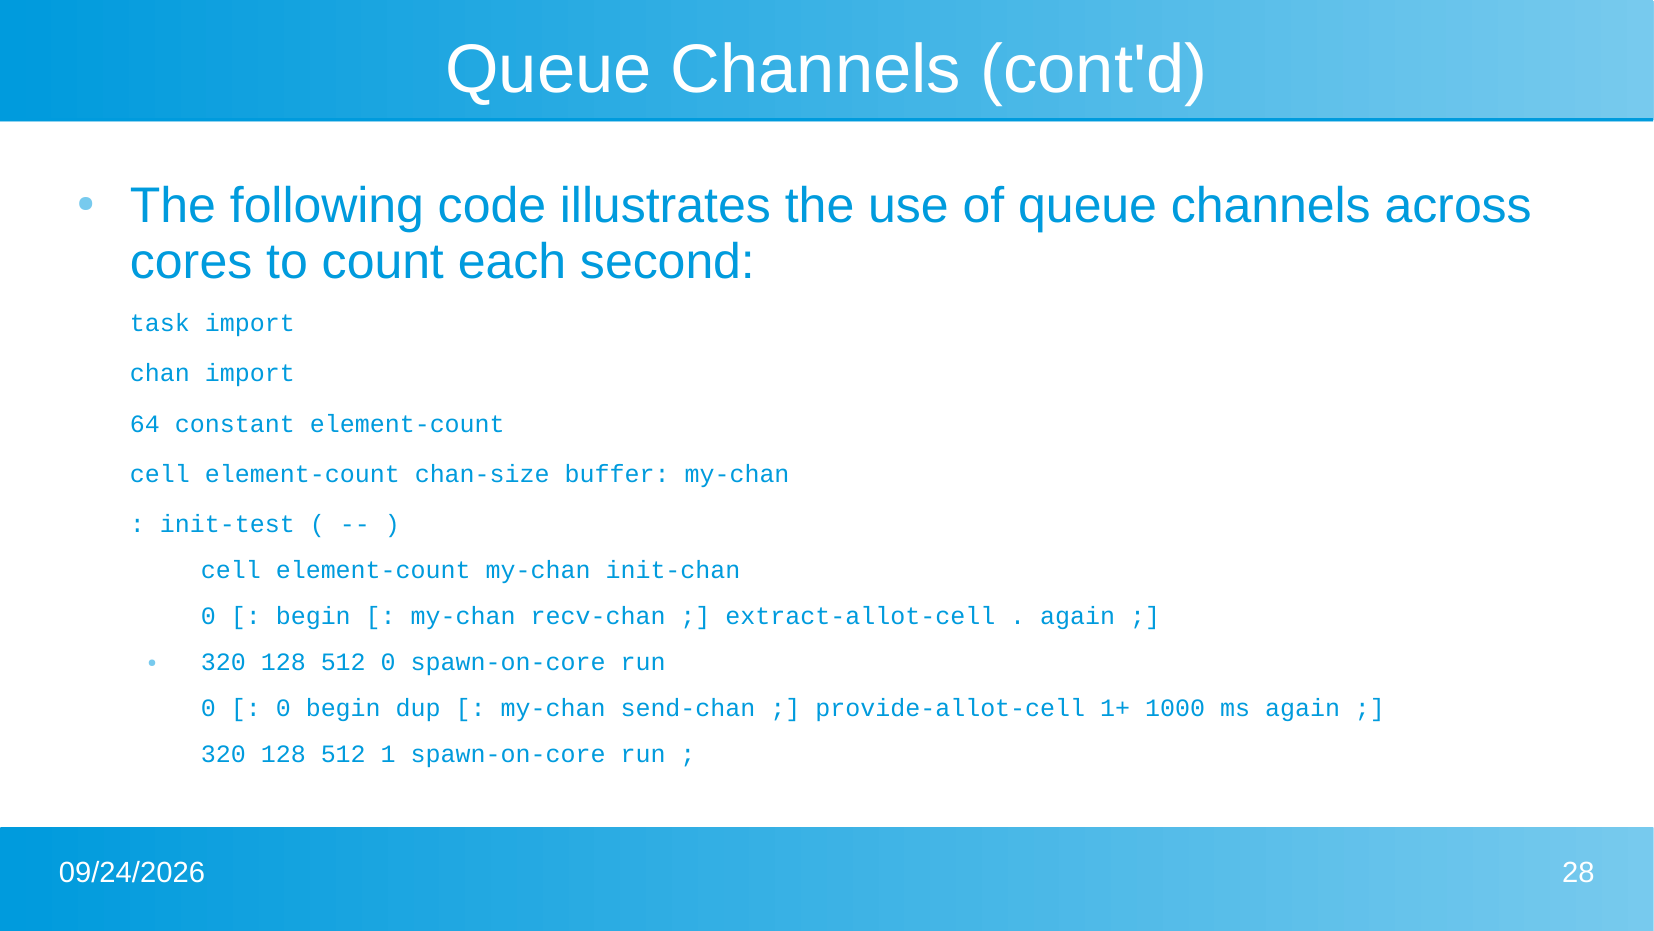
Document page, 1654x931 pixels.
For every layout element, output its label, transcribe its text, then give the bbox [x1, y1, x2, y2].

title Queue Channels (cont'd) [59, 29, 1595, 108]
list The following code illustrates the use of queue channels across cores to count each second: task import chan import 64 constant element-count cell element-count chan-size buffer: my-chan : init-test ( -- ) cell element-count my-chan init-chan 0 [: begin [: my-chan recv-chan ;] extract-allot-cell . again ;] 320 128 512 0 spawn-on-core run 0 [: 0 begin dup [: my-chan send-chan ;] provide-allot-cell 1+ 1000 ms again ;] 320 128 512 1 spawn-on-core run ; [59, 177, 1595, 768]
